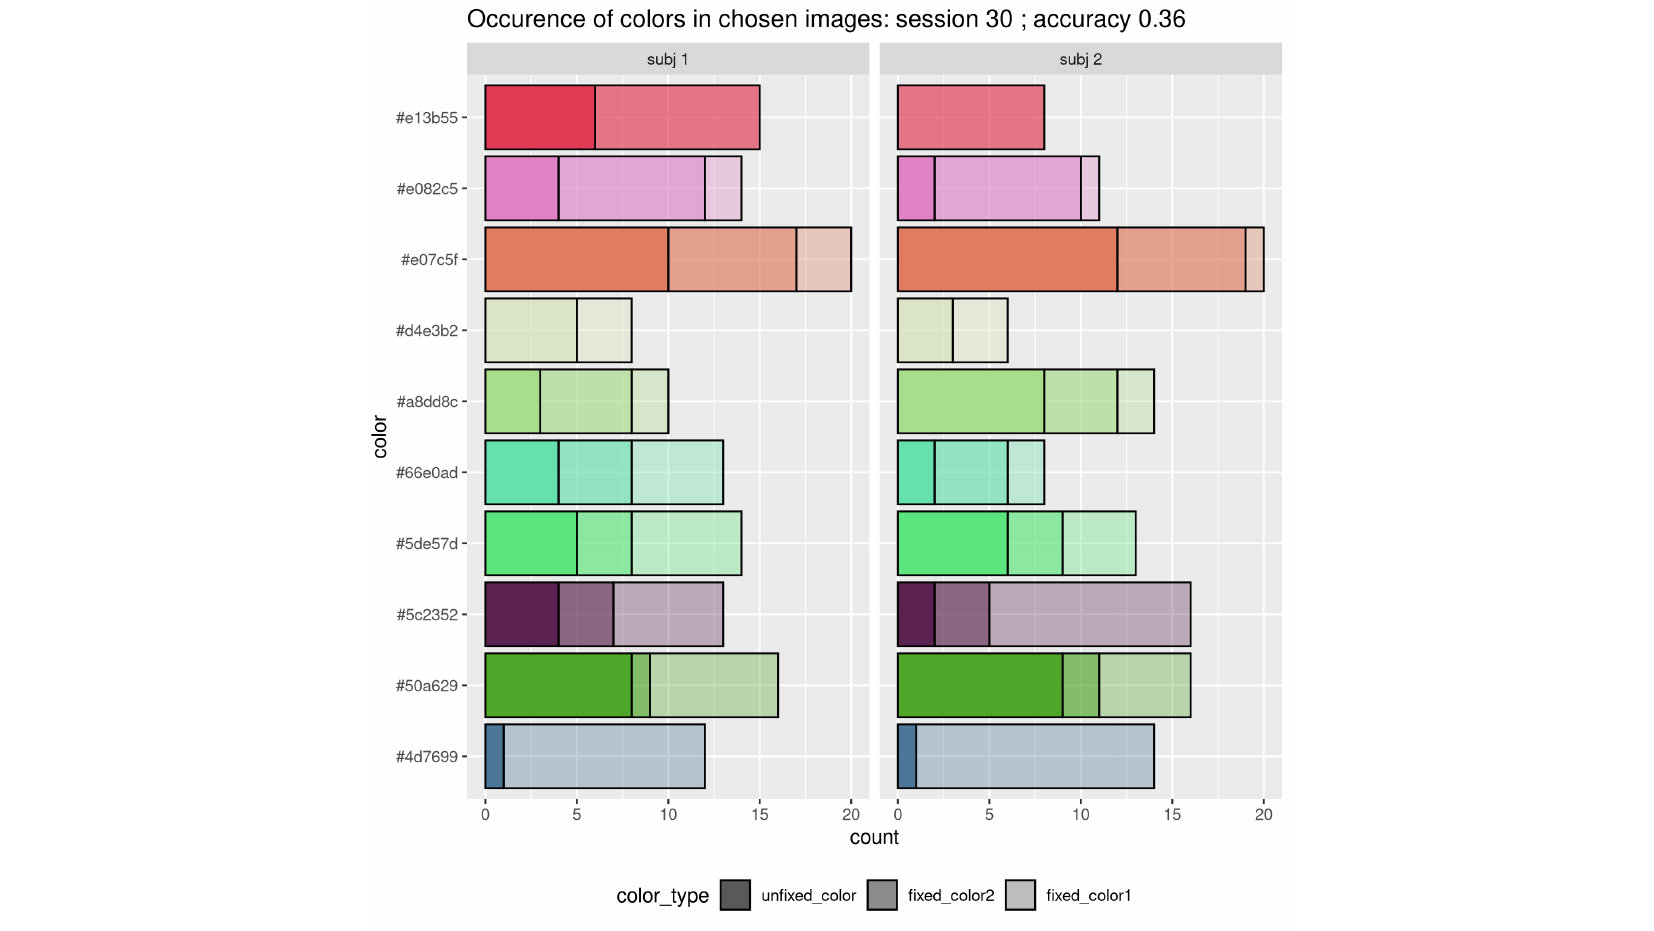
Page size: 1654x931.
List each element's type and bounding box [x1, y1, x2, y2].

picture [361, 0, 1292, 931]
